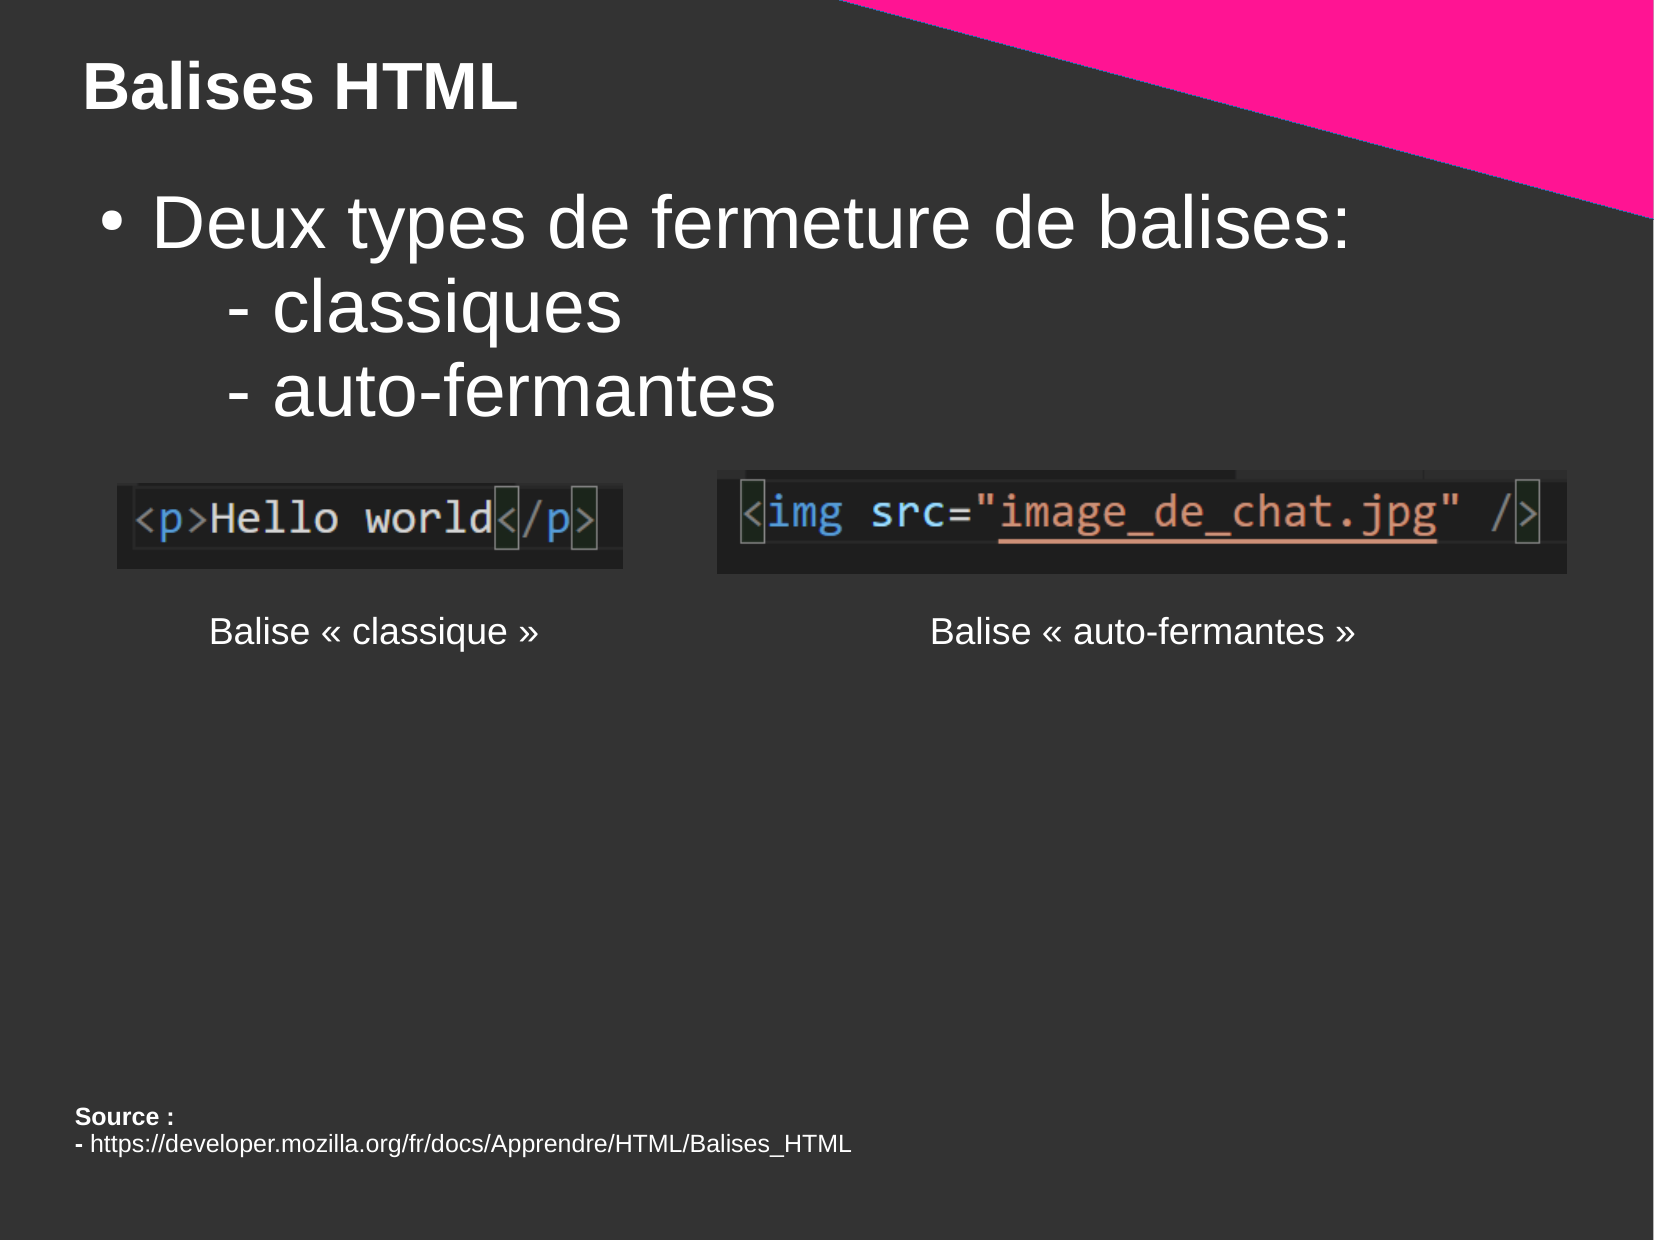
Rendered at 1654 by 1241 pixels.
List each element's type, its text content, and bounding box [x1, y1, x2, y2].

picture [117, 483, 623, 569]
title Balises HTML [82, 49, 1400, 152]
text_box Source : - https://developer.mozilla.org/fr/docs/Apprendre/HTML/Balises_HTML [59, 1094, 1546, 1208]
list Deux types de fermeture de balises: - classiques - auto-fermantes [80, 180, 1569, 465]
text_box Balise « classique » [180, 603, 568, 709]
text_box Balise « auto-fermantes » [908, 603, 1378, 679]
picture [717, 470, 1567, 574]
text_box [839, 0, 1654, 220]
